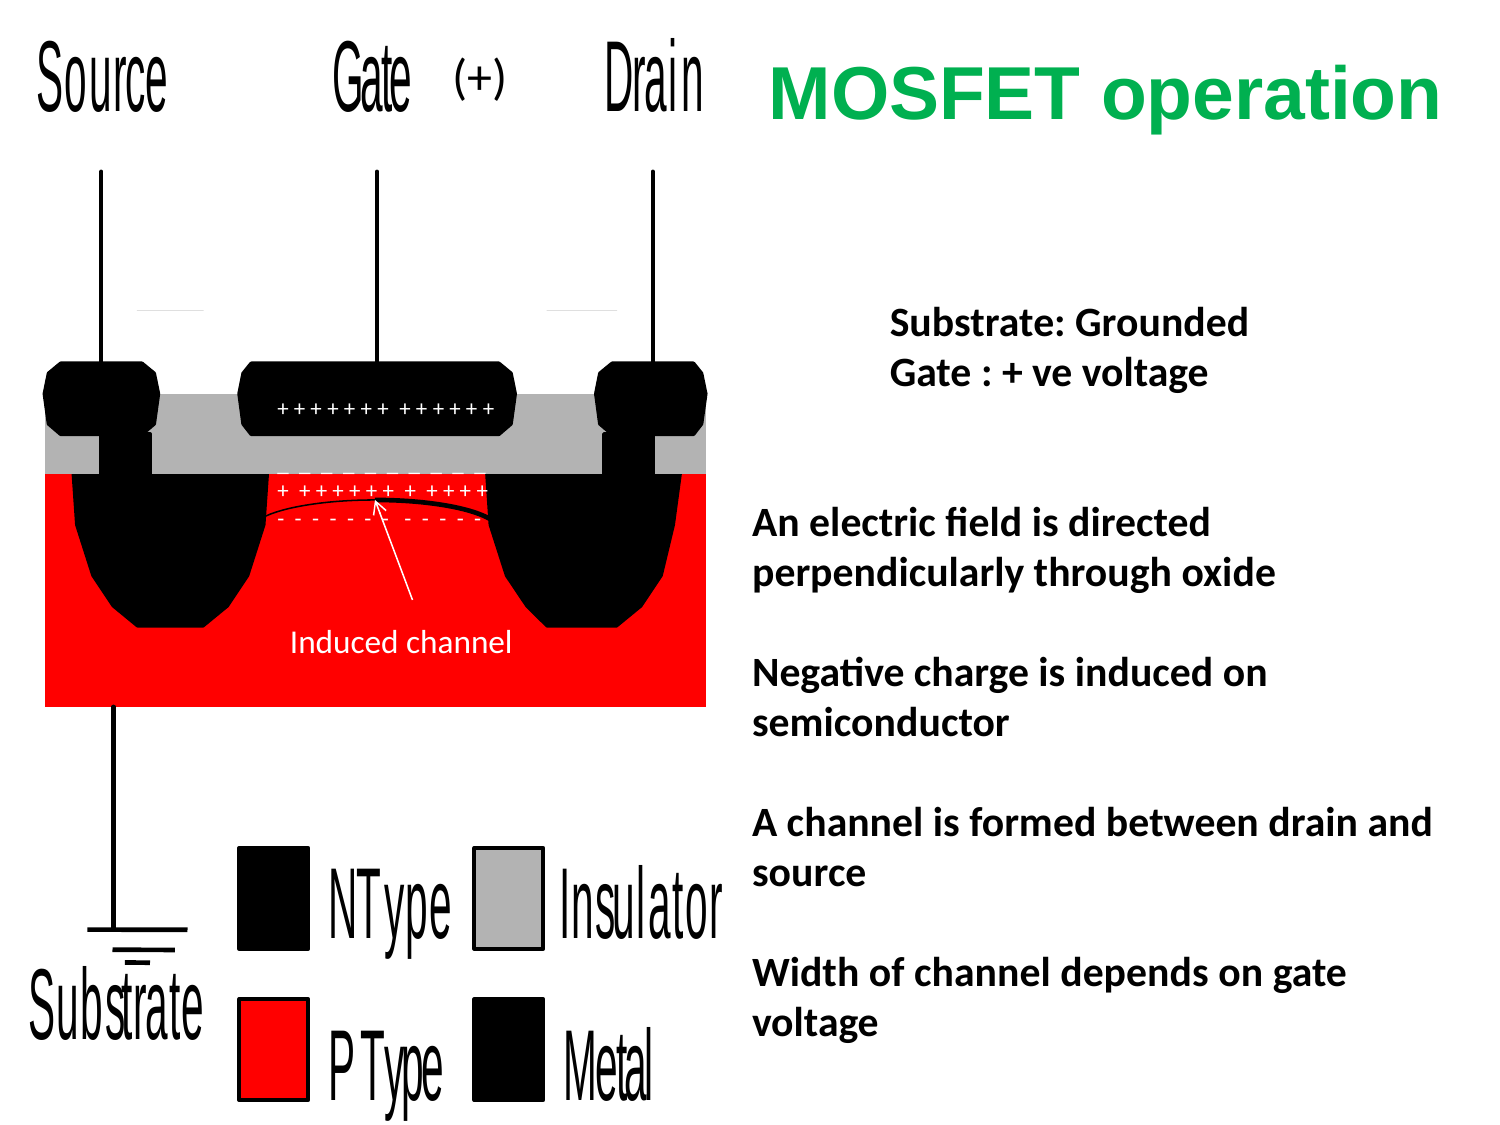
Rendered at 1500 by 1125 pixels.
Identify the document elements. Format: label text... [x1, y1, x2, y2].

text_box (+) [437, 37, 575, 113]
chart [0, 0, 750, 1125]
text_box An electric field is directed perpendicularly through oxide Negative charge is induced on semiconductor A channel is formed between drain and source Width of channel depends on gate voltage [737, 487, 1475, 1053]
text_box MOSFET operation [753, 37, 1458, 143]
text_box + + + + + + + + + + + + + _ _ _ _ _ _ _ _ _ _ + + + + + + + + + + + + - - - - - - - - - - - - [262, 501, 388, 539]
text_box Substrate: Grounded Gate : + ve voltage [875, 287, 1363, 403]
text_box + + + + + + + + + + + + + _ _ _ _ _ _ _ _ _ _ + + + + + + + + + + + + - - - - - - - - - - - - [262, 386, 525, 539]
text_box Induced channel [275, 612, 550, 668]
